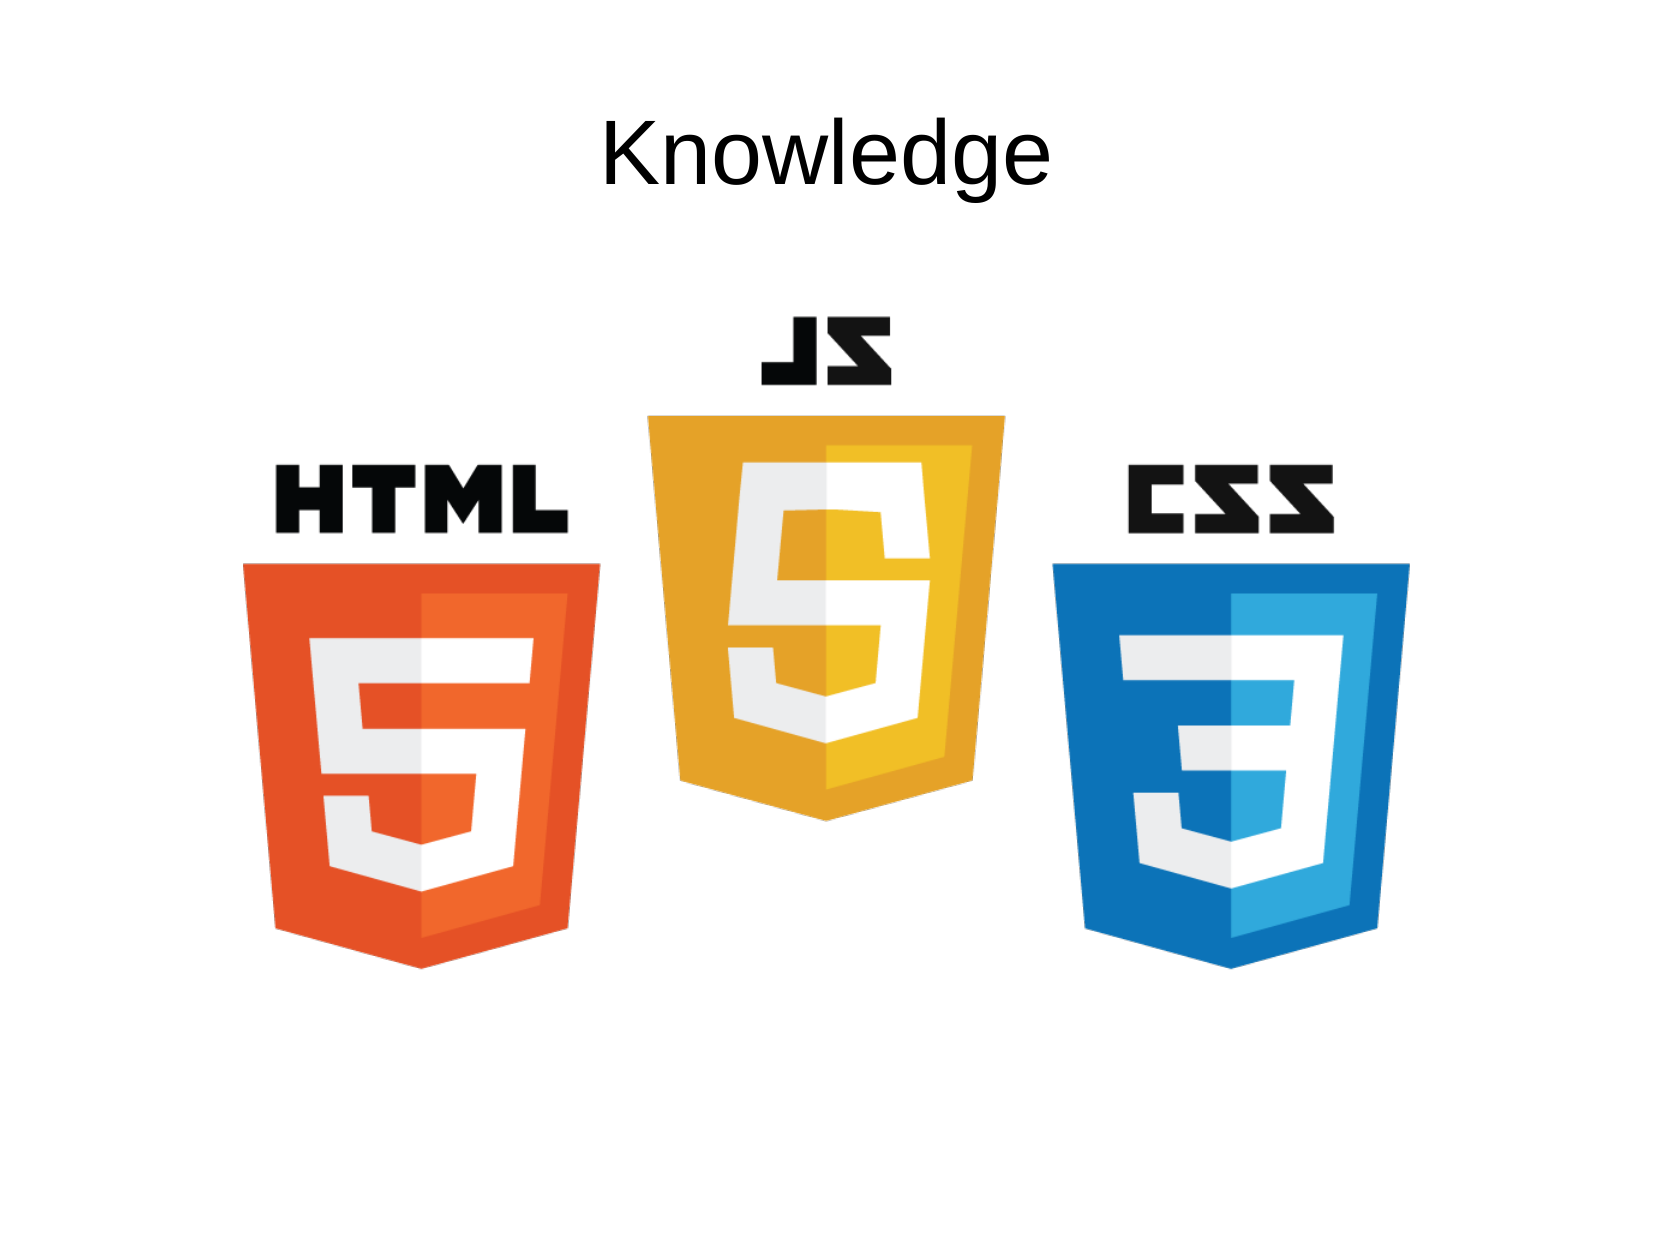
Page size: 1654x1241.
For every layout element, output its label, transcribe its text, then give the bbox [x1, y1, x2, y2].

picture [212, 290, 1441, 1010]
title Knowledge [82, 49, 1571, 257]
